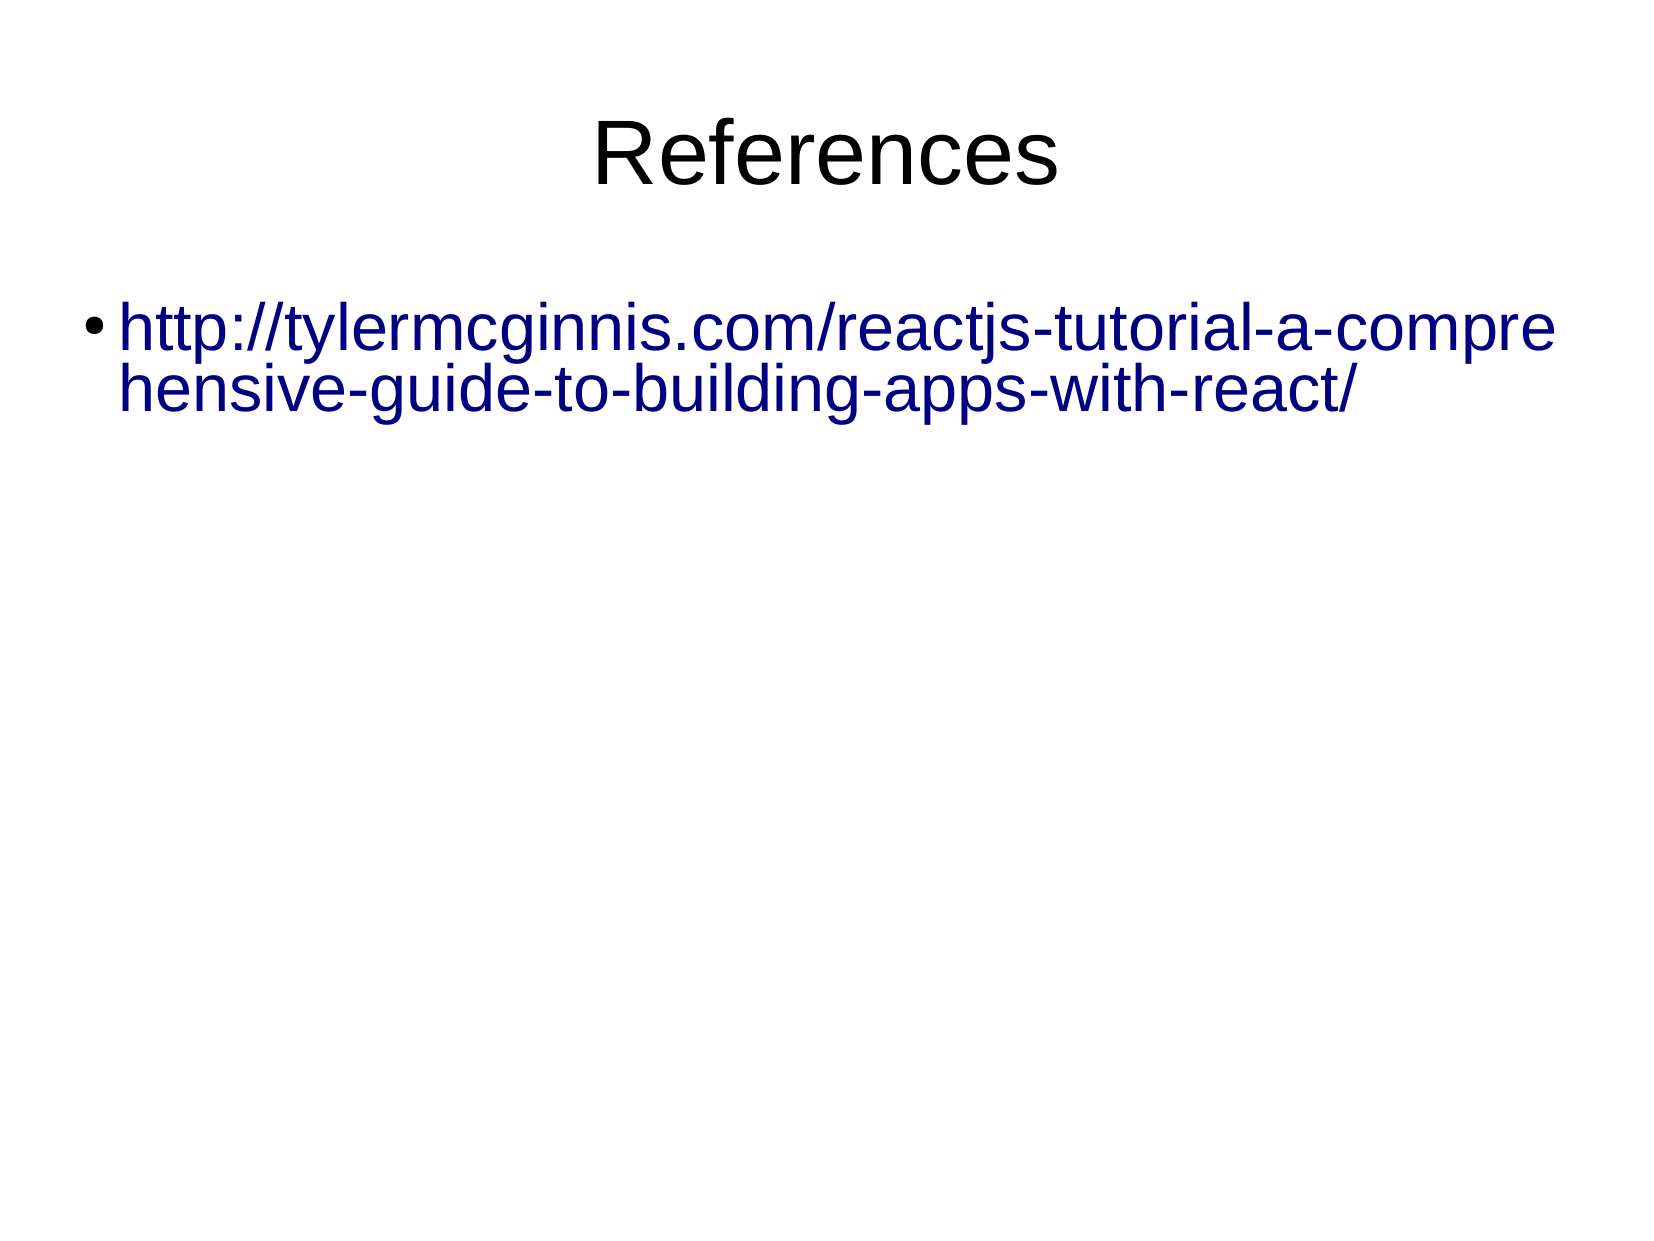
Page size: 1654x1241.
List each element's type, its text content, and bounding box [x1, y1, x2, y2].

title References [82, 49, 1571, 257]
subtitle http://tylermcginnis.com/reactjs-tutorial-a-comprehensive-guide-to-building-apps-with-react/ [82, 290, 1571, 1010]
